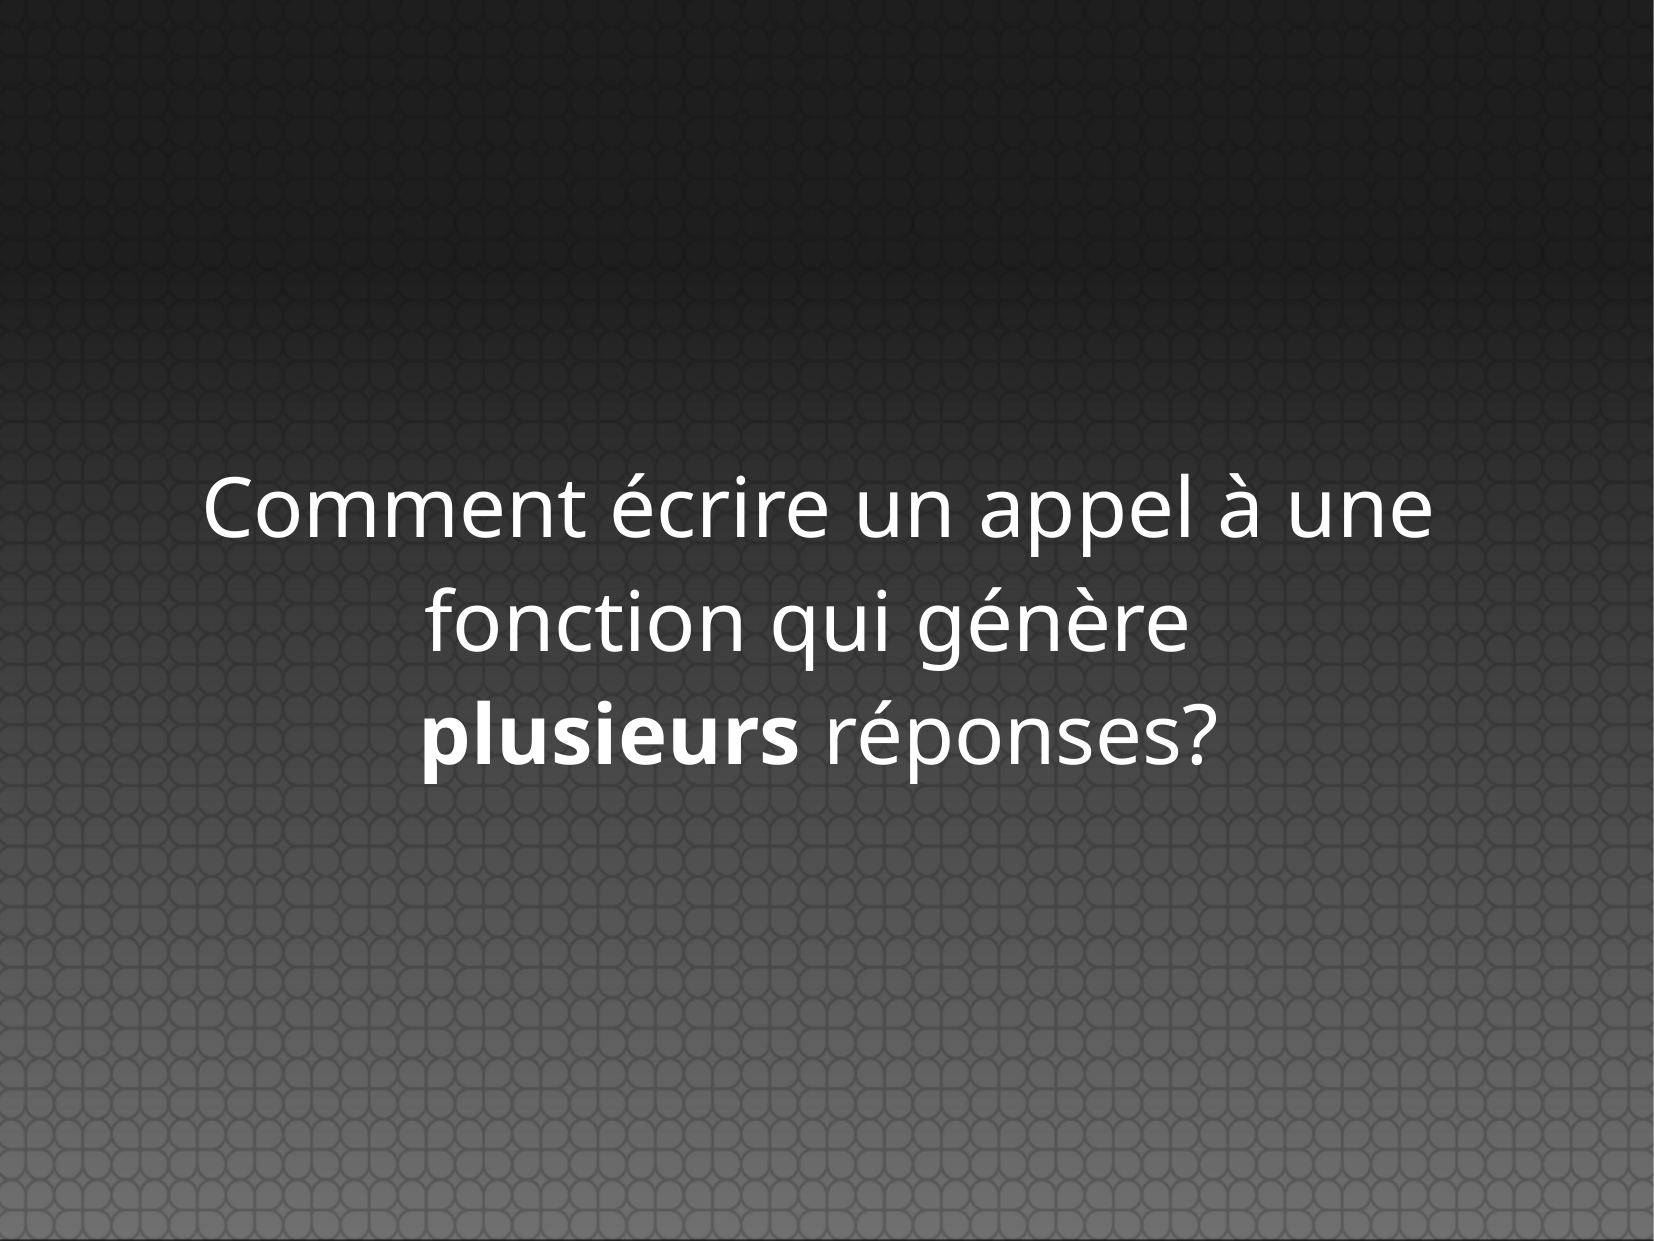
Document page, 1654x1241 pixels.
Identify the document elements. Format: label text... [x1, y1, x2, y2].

title Comment écrire un appel à une fonction qui génère plusieurs réponses? [75, 479, 1564, 759]
picture [0, 0, 1654, 1241]
